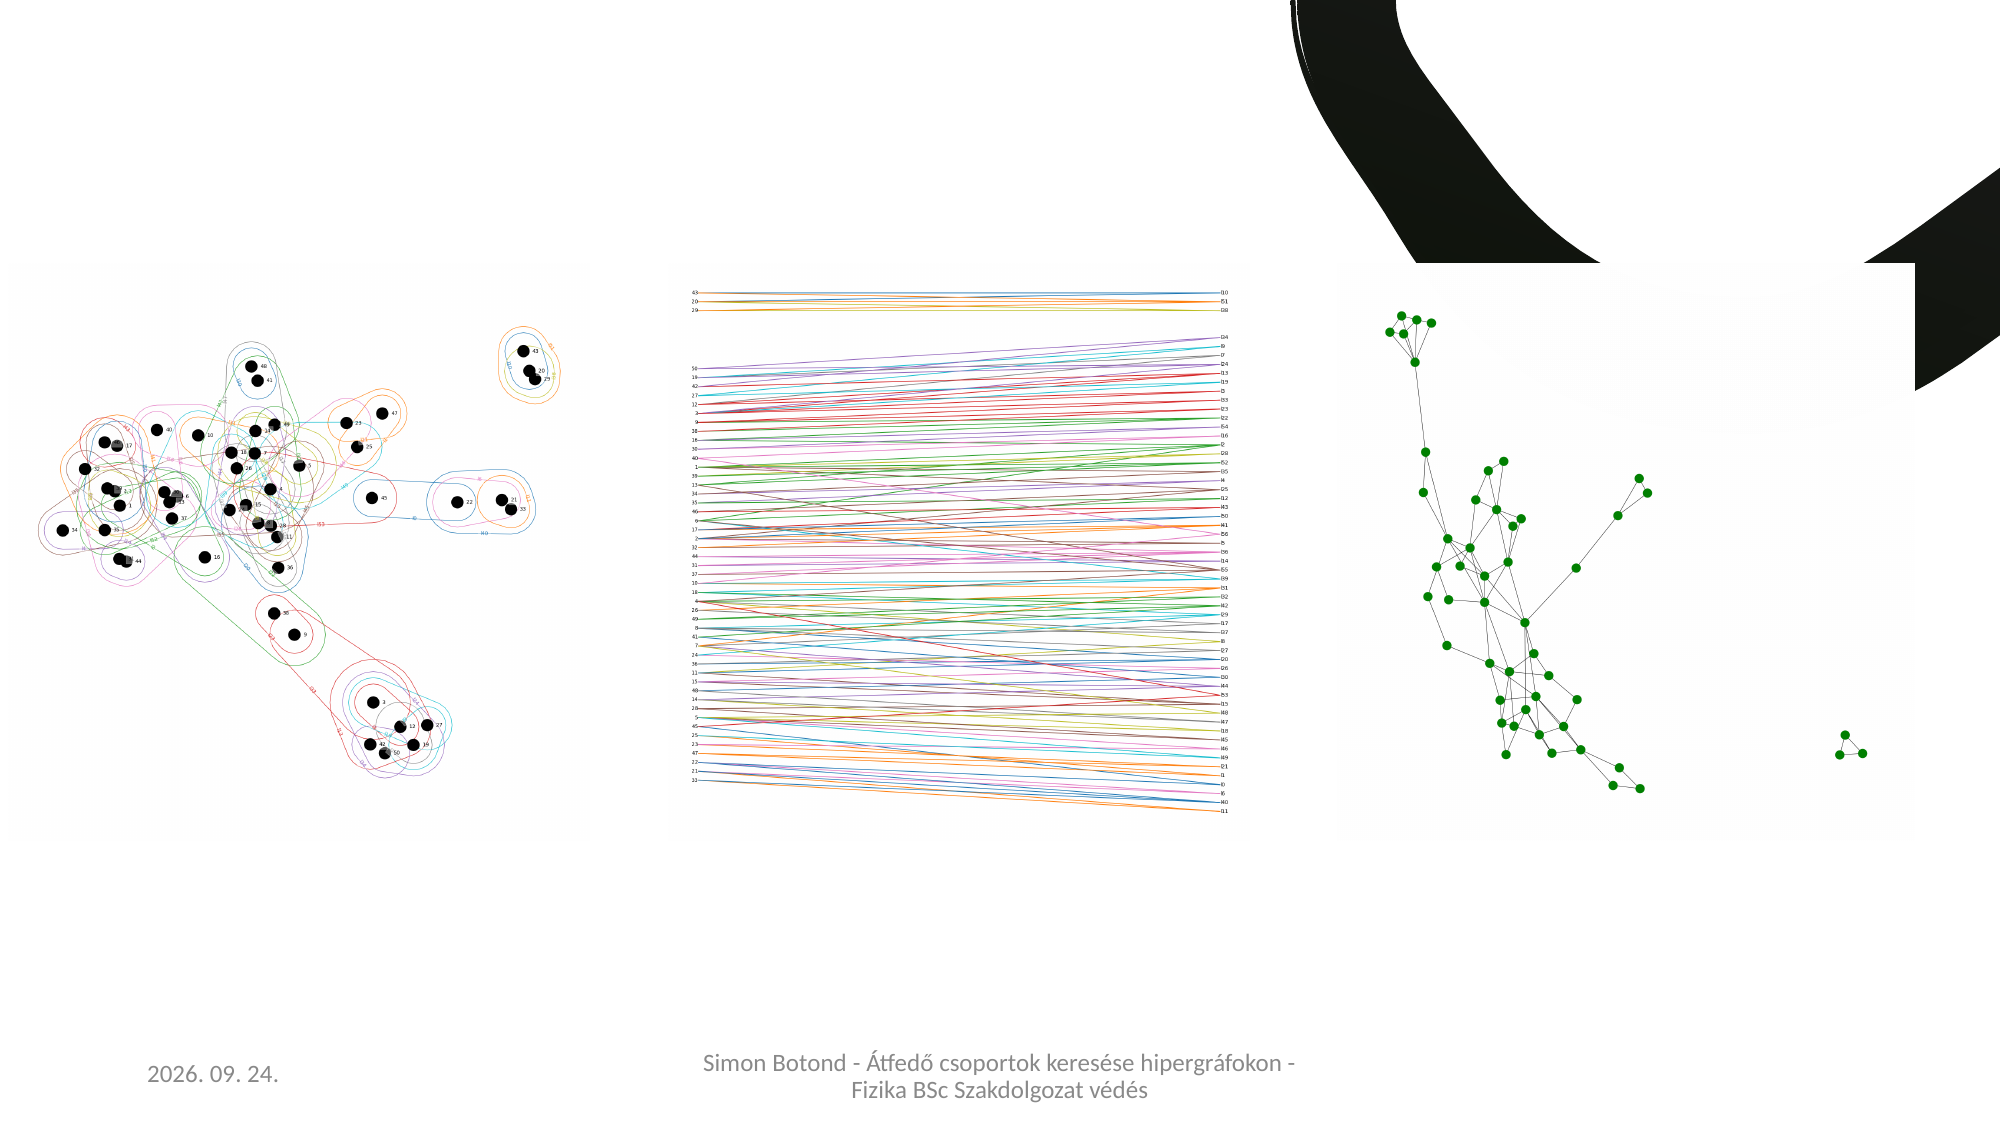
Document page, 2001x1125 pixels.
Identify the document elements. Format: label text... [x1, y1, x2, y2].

picture [1337, 263, 1915, 841]
text_box [0, 0, 2000, 1125]
picture [8, 263, 590, 841]
text_box 2023. 06. 25. [131, 1042, 582, 1103]
picture [668, 263, 1250, 841]
text_box Simon Botond - Átfedő csoportok keresése hipergráfokon - Fizika BSc Szakdolgozat védés [662, 1042, 1338, 1103]
